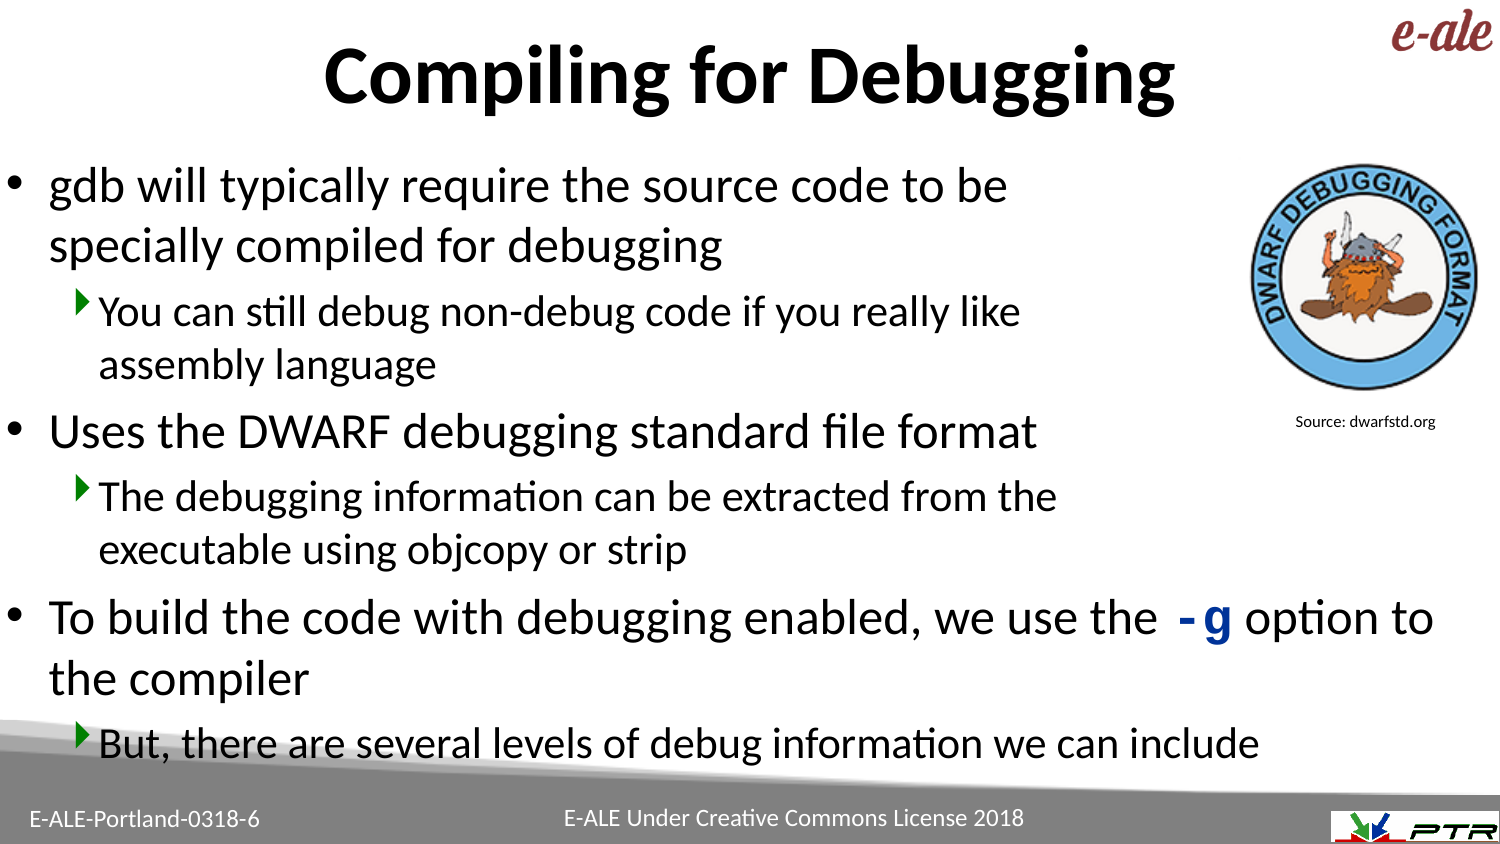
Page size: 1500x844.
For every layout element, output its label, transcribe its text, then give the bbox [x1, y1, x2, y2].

picture [1331, 811, 1499, 842]
list gdb will typically require the source code to be specially compiled for debugging You can still debug non-debug code if you really like assembly language Uses the DWARF debugging standard file format The debugging information can be extracted from the executable using objcopy or strip To build the code with debugging enabled, we use the -g option to the compiler But, there are several levels of debug information we can include [5, 151, 1490, 769]
text_box Source: dwarfstd.org [1280, 403, 1451, 439]
picture [0, 718, 1500, 795]
slide_number E-ALE-Portland-0318-<number> [14, 794, 365, 840]
title Compiling for Debugging [1, 0, 1500, 141]
picture [1231, 139, 1495, 410]
